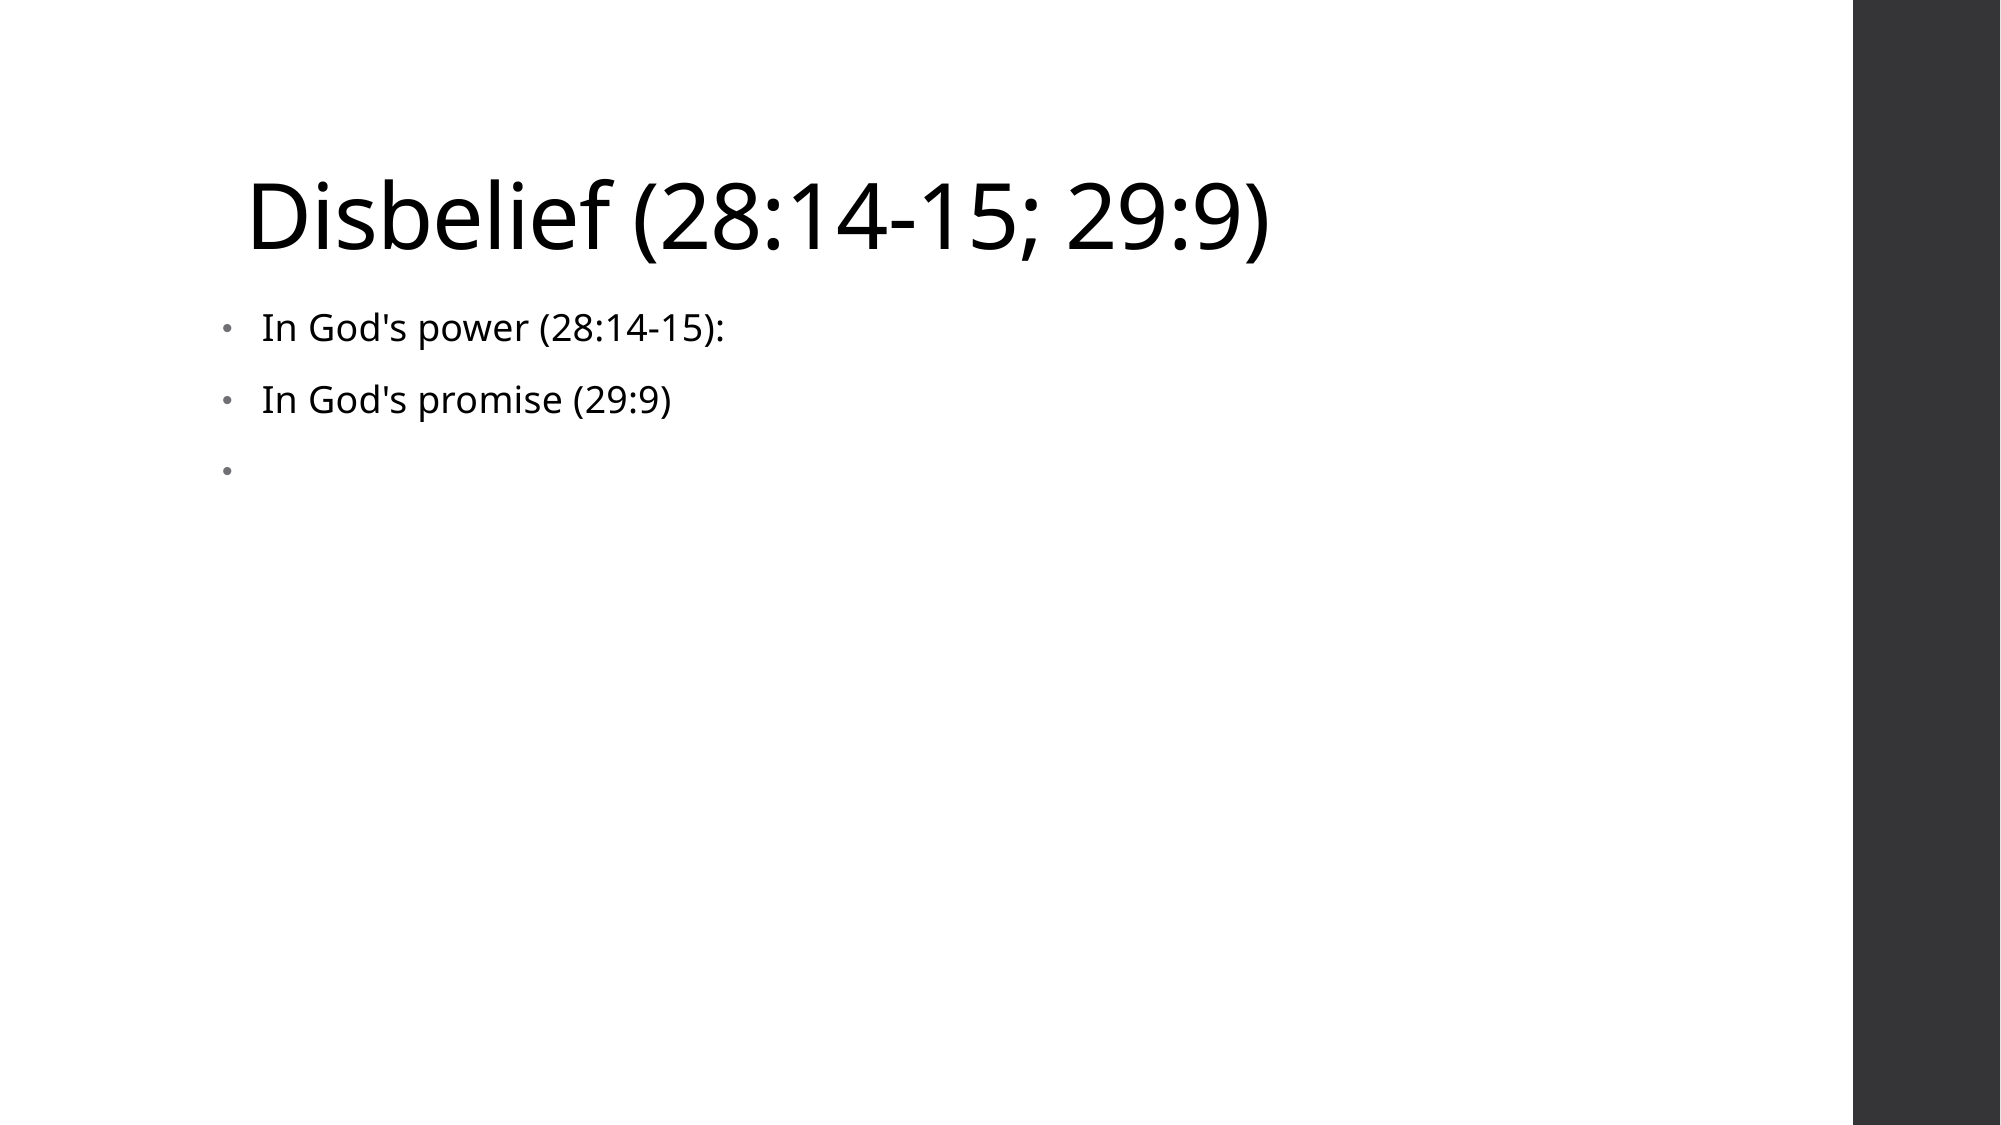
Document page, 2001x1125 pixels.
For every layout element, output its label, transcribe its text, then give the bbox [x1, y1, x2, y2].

title Disbelief (28:14-15; 29:9) [206, 60, 1797, 278]
list In God's power (28:14-15): In God's promise (29:9) [206, 299, 1617, 1014]
